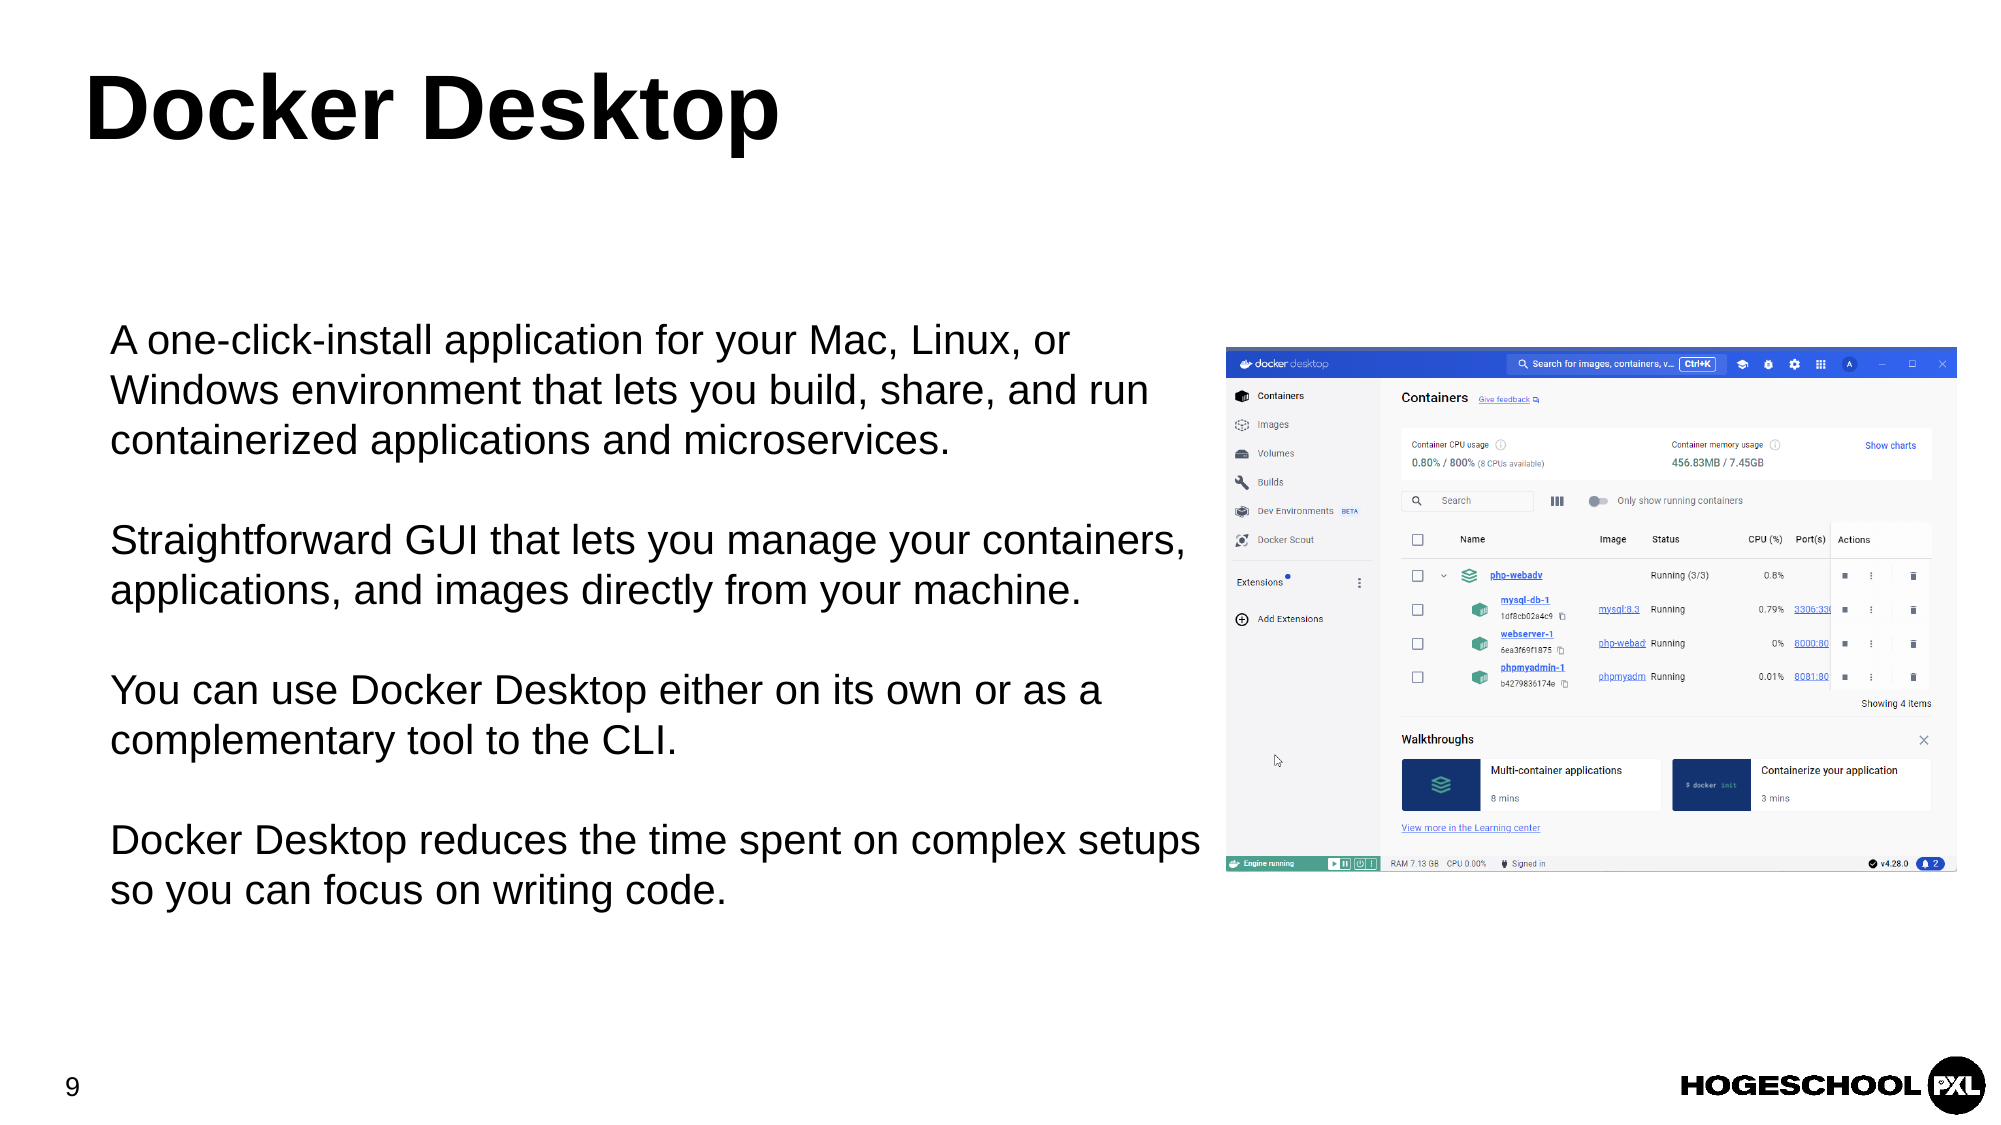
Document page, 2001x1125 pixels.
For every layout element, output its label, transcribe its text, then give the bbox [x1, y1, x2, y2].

title Docker Desktop [84, 47, 1916, 209]
picture [1226, 347, 1957, 872]
slide_number <number> [21, 1054, 95, 1105]
picture [1675, 1050, 1991, 1120]
text_box A one-click-install application for your Mac, Linux, or Windows environment that lets you build, share, and run containerized applications and microservices. Straightforward GUI that lets you manage your containers, applications, and images directly from your machine. You can use Docker Desktop either on its own or as a complementary tool to the CLI. Docker Desktop reduces the time spent on complex setups so you can focus on writing code. [95, 297, 1227, 928]
